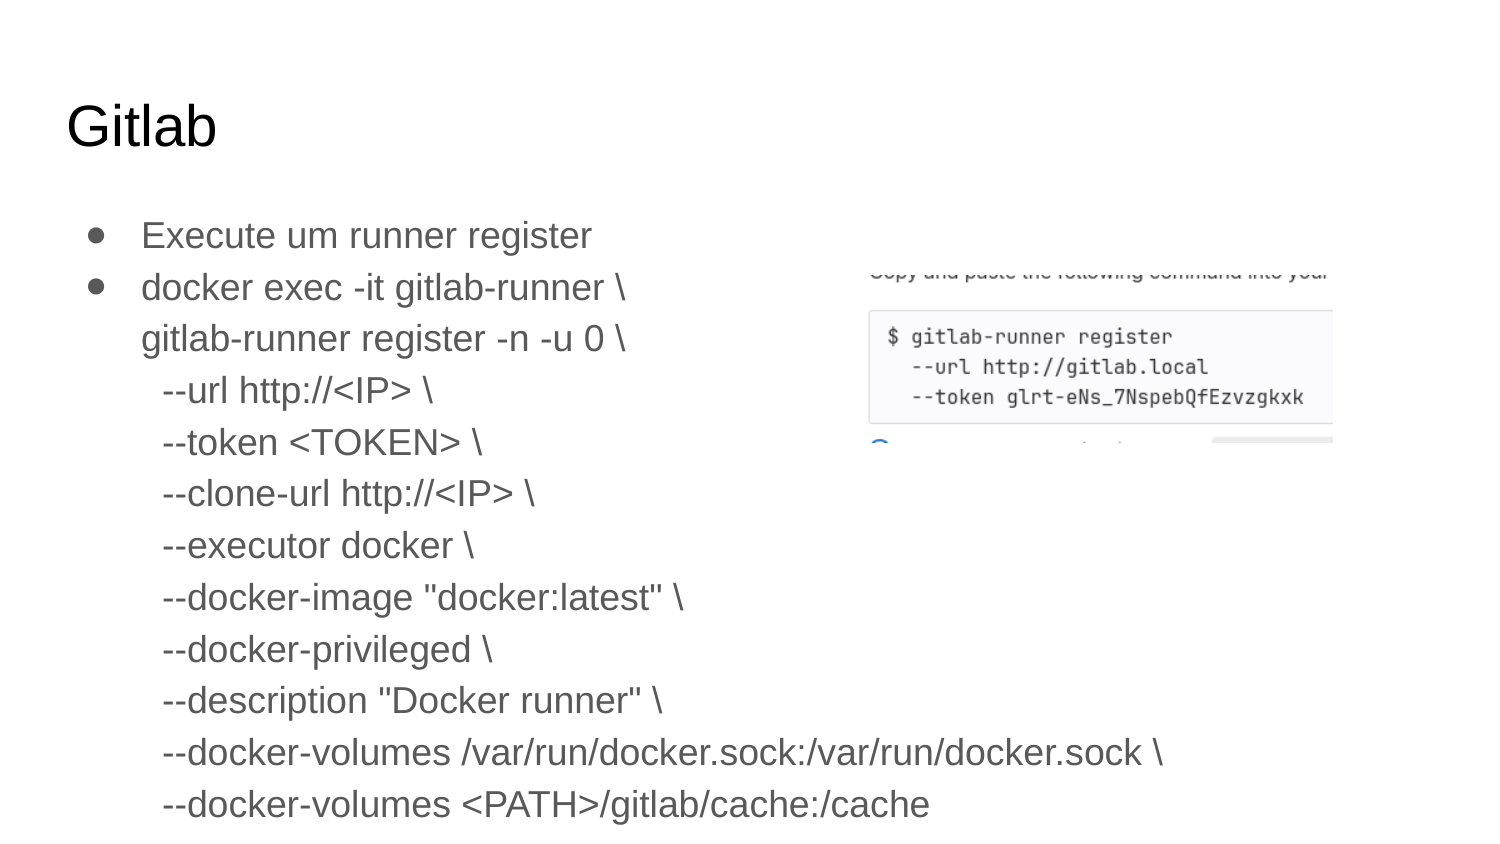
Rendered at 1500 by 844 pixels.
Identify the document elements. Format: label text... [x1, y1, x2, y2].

list Execute um runner register docker exec -it gitlab-runner \ gitlab-runner register -n -u 0 \ --url http://<IP> \ --token <TOKEN> \ --clone-url http://<IP> \ --executor docker \ --docker-image "docker:latest" \ --docker-privileged \ --description "Docker runner" \ --docker-volumes /var/run/docker.sock:/var/run/docker.sock \ --docker-volumes <PATH>/gitlab/cache:/cache [51, 189, 1489, 750]
title Gitlab [51, 72, 1449, 167]
picture [826, 275, 1333, 443]
